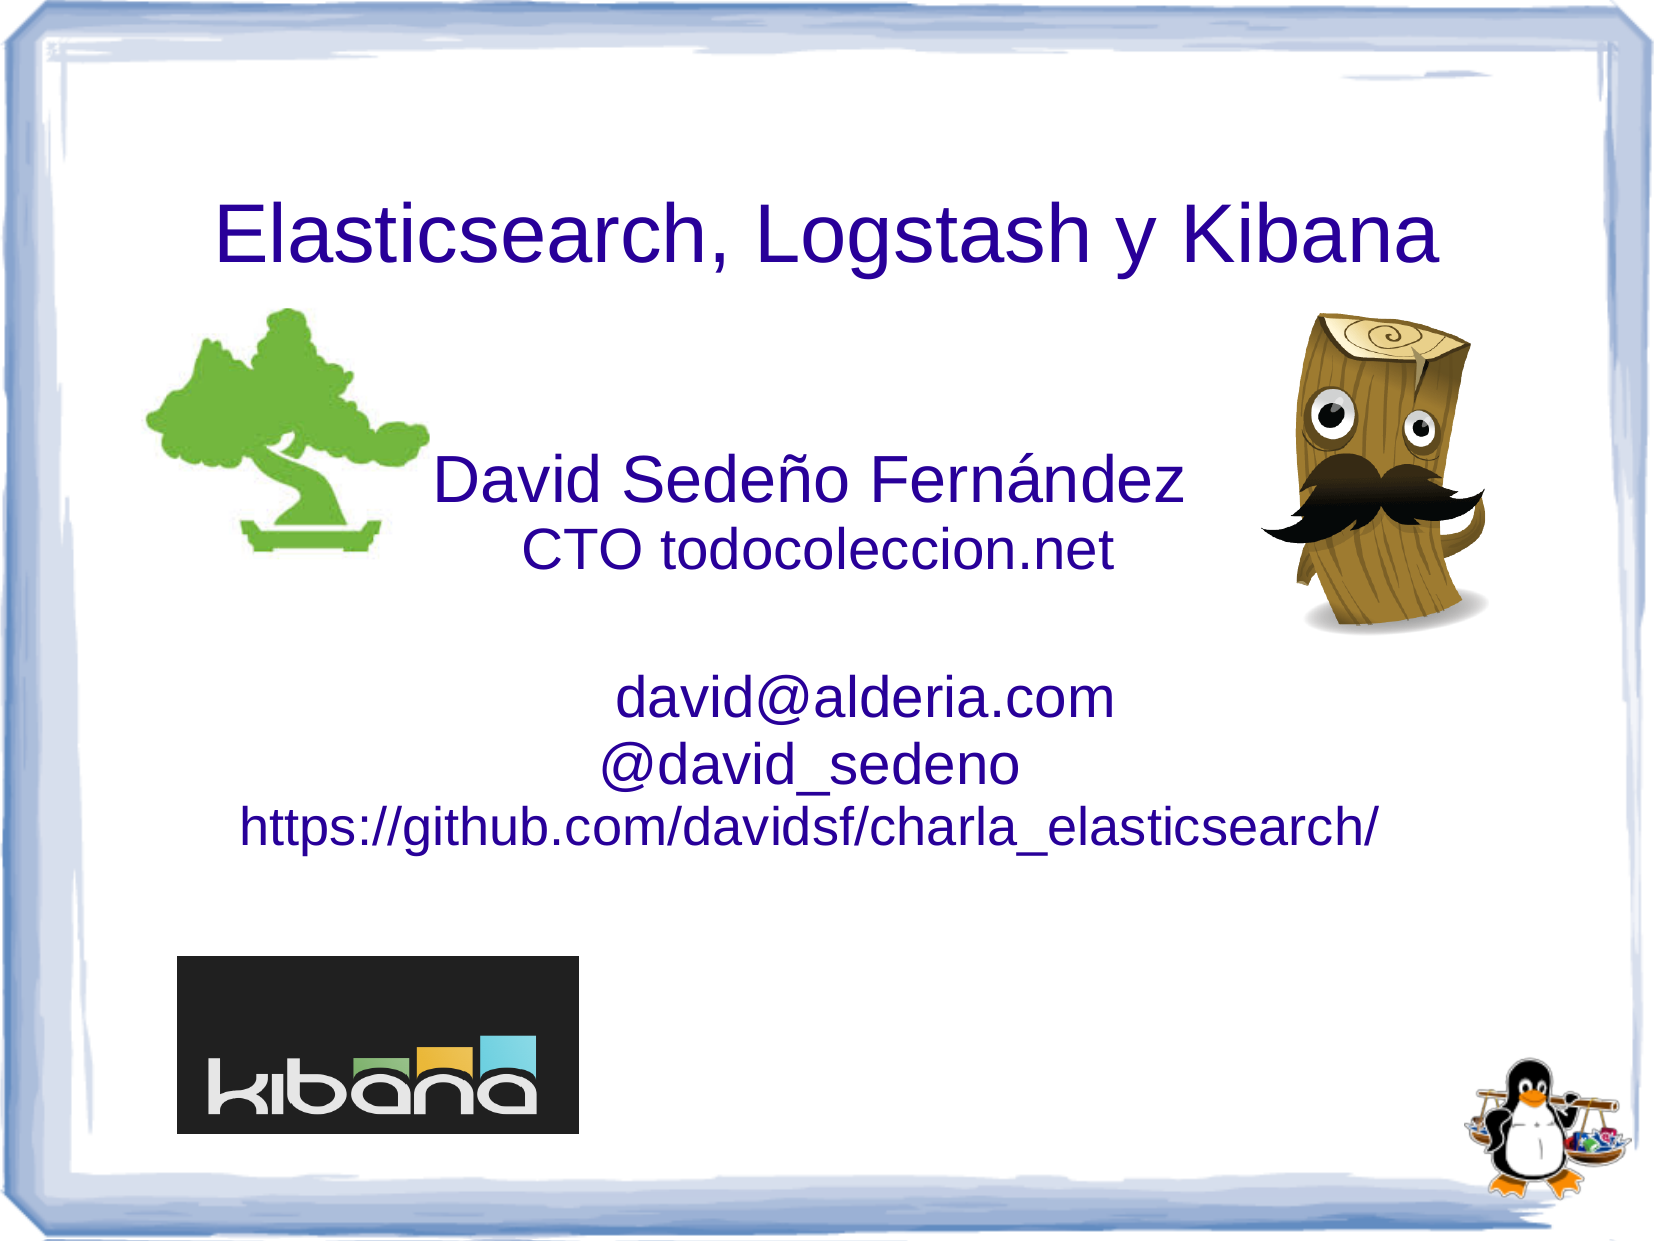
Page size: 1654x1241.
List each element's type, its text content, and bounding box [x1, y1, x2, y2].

picture [0, 0, 1654, 1241]
title Elasticsearch, Logstash y Kibana [82, 129, 1571, 337]
subtitle David Sedeño Fernández CTO todocoleccion.net david@alderia.com @david_sedeno https://github.com/davidsf/charla_elasticsearch/ [82, 290, 1538, 1010]
